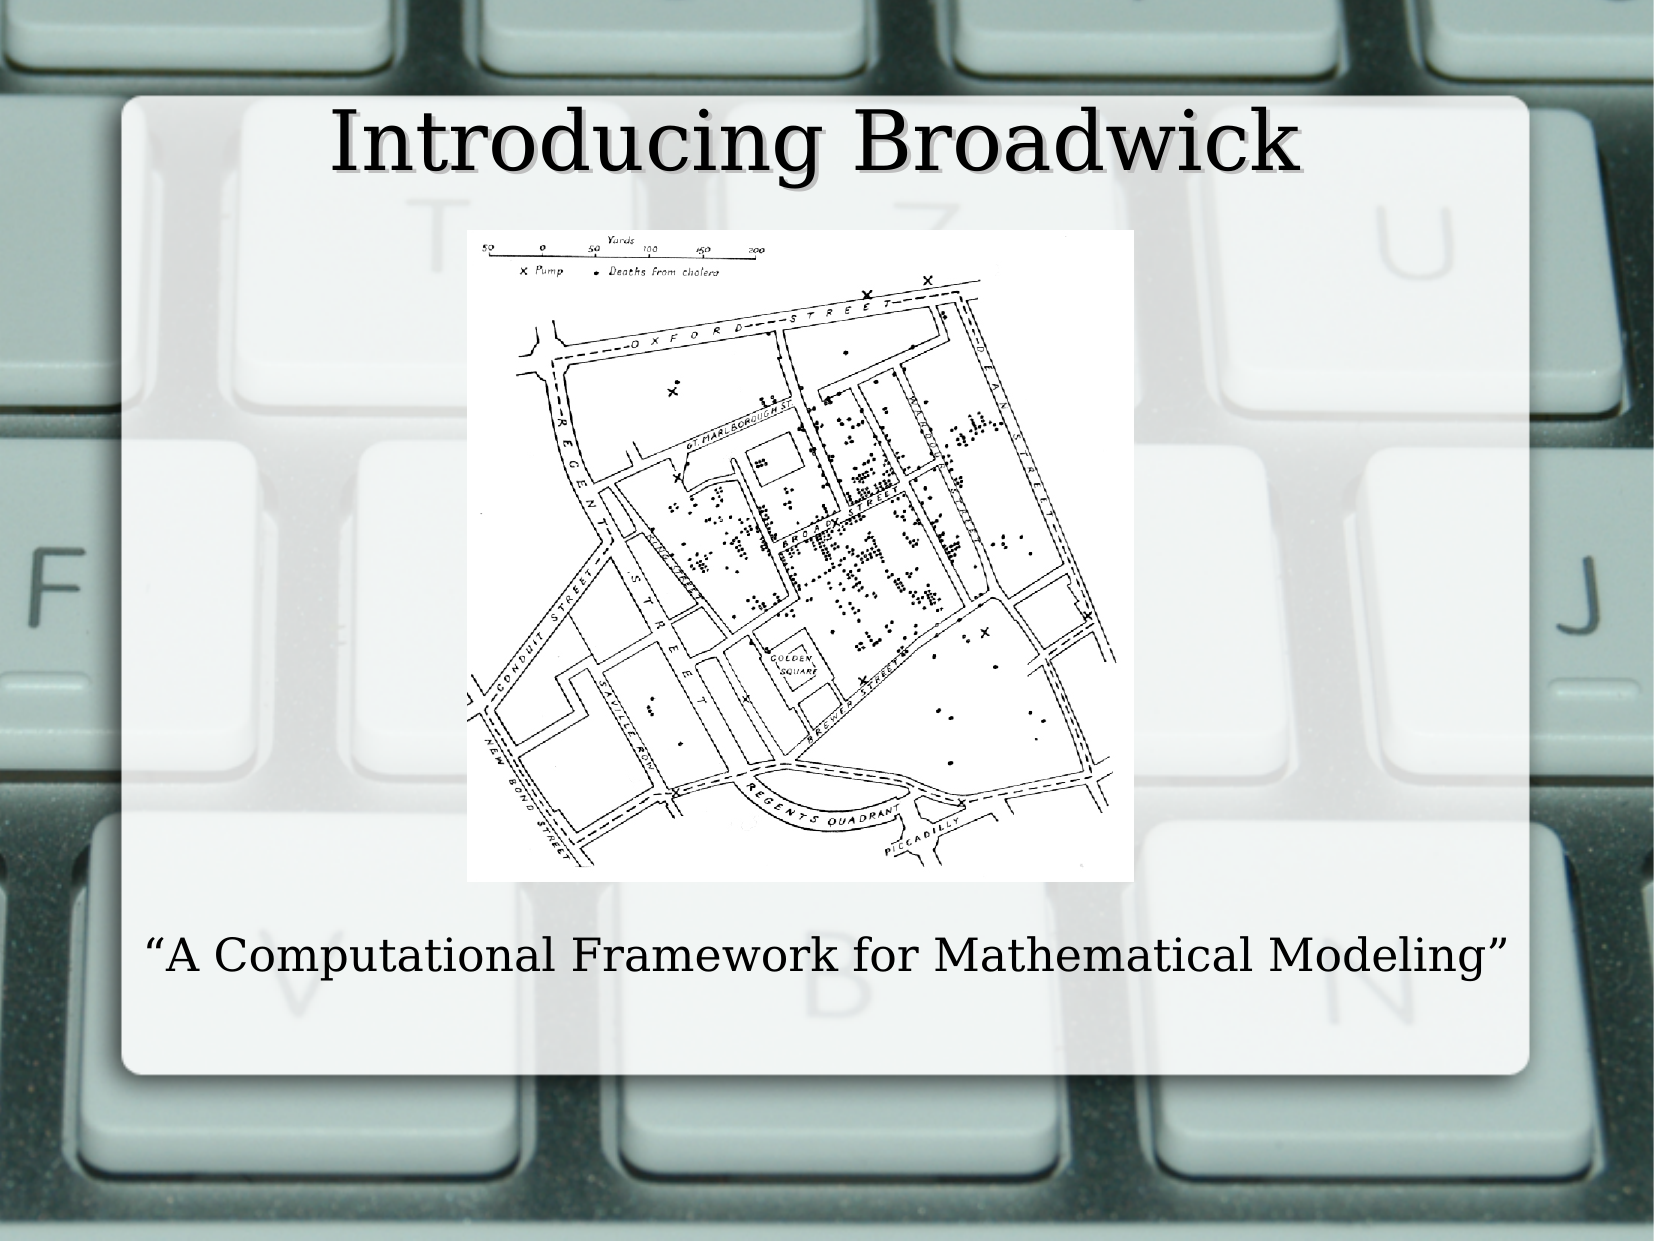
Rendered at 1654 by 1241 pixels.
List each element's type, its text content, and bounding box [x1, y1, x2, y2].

text_box Introducing Broadwick [70, 92, 1560, 287]
picture [0, 0, 1654, 1241]
text_box “A Computational Framework for Mathematical Modeling” [112, 921, 1542, 1040]
